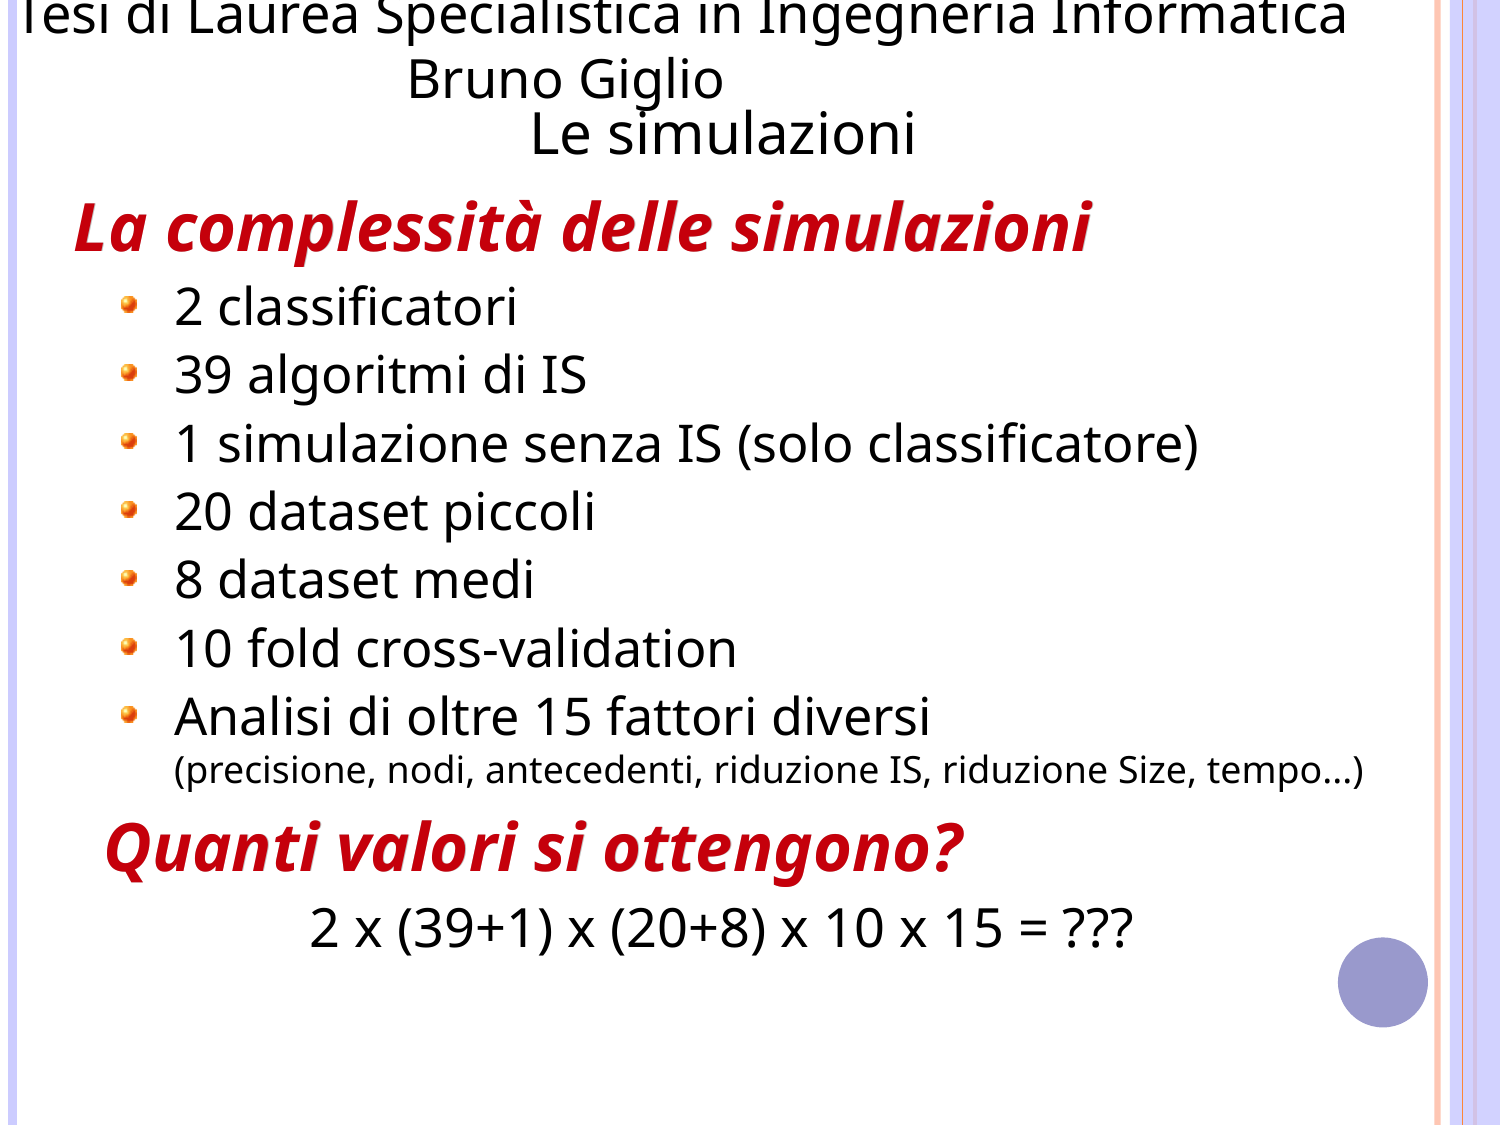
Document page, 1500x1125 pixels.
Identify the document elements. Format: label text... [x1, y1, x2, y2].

text_box Quanti valori si ottengono? [88, 797, 1123, 916]
list 2 x (39+1) x (20+8) x 10 x 15 = ??? [295, 885, 1270, 1004]
title Tesi di Laurea Specialistica in Ingegneria Informatica Bruno Giglio [0, 0, 1477, 89]
list 2 classificatori 39 algoritmi di IS 1 simulazione senza IS (solo classificatore) 20 dataset piccoli 8 dataset medi 10 fold cross-validation Analisi di oltre 15 fattori diversi (precisione, nodi, antecedenti, riduzione IS, riduzione Size, tempo...) [88, 265, 1445, 798]
text_box La complessità delle simulazioni [59, 177, 1329, 296]
text_box Le simulazioni [29, 88, 1418, 266]
